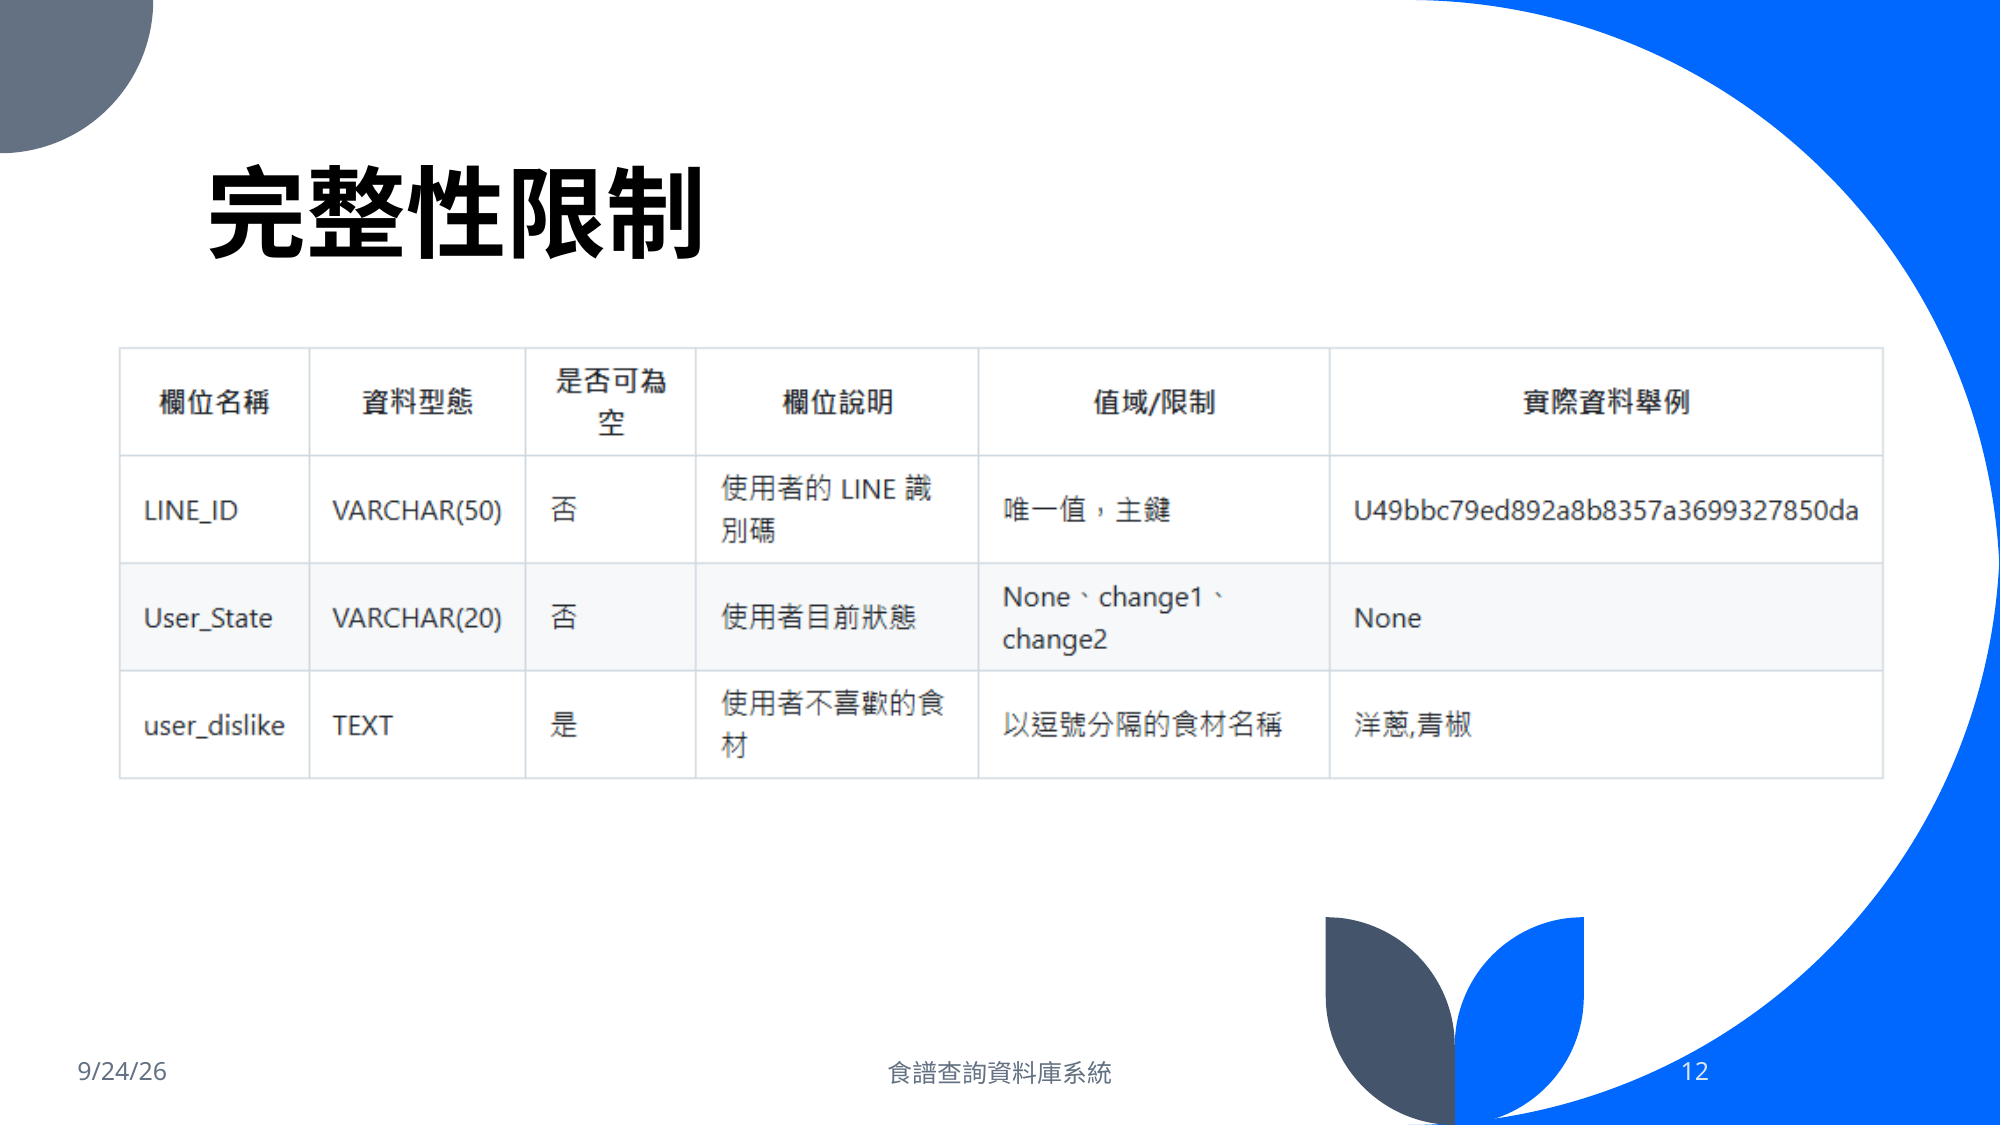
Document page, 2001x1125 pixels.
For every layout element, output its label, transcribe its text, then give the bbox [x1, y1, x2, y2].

slide_number 6/10/2025 [62, 1042, 513, 1103]
title 完整性限制 [191, 62, 1796, 280]
picture [114, 344, 1886, 783]
footer 食譜查詢資料庫系統 [662, 1042, 1338, 1103]
slide_number 12 [1665, 1042, 1938, 1103]
